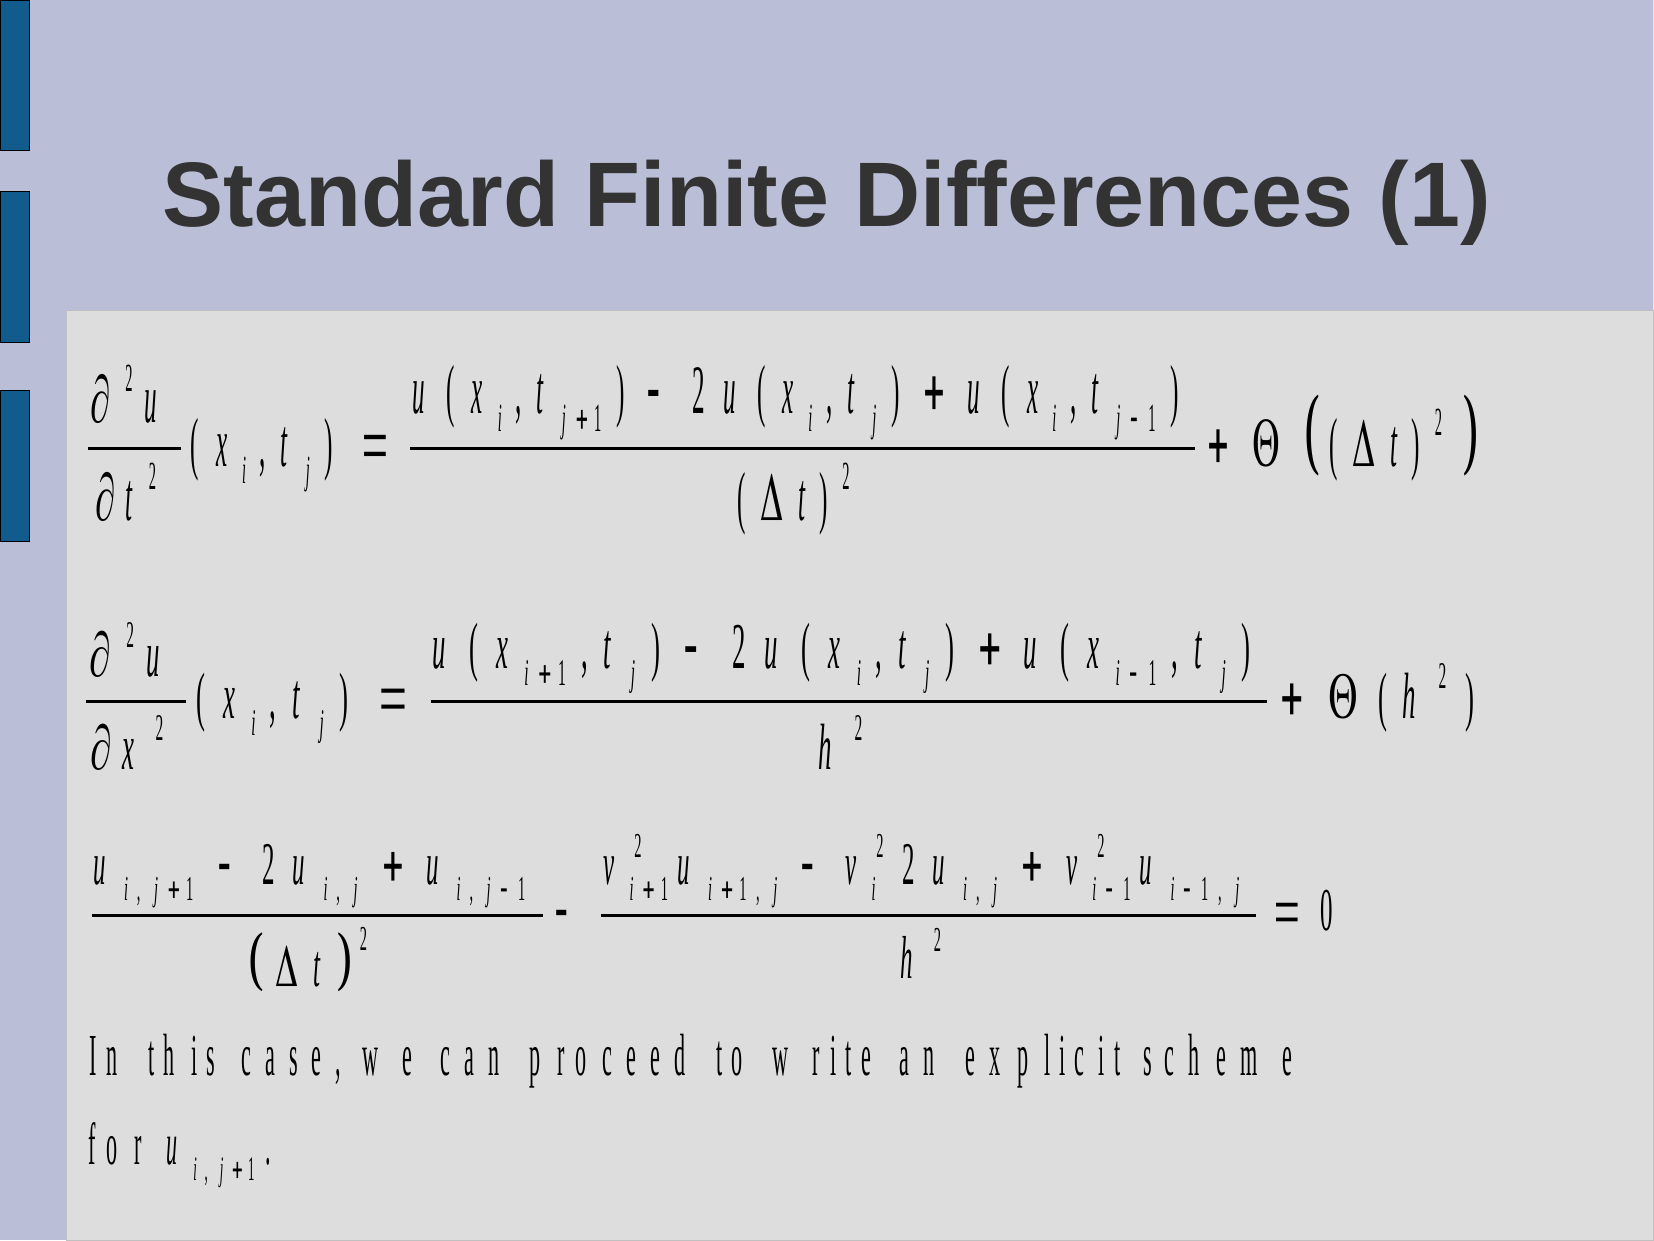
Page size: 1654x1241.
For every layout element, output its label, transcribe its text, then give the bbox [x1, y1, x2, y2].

title Standard Finite Differences (1) [121, 91, 1534, 299]
picture [81, 819, 1363, 1200]
picture [75, 603, 1497, 784]
list [121, 344, 1534, 1127]
picture [77, 344, 1497, 547]
